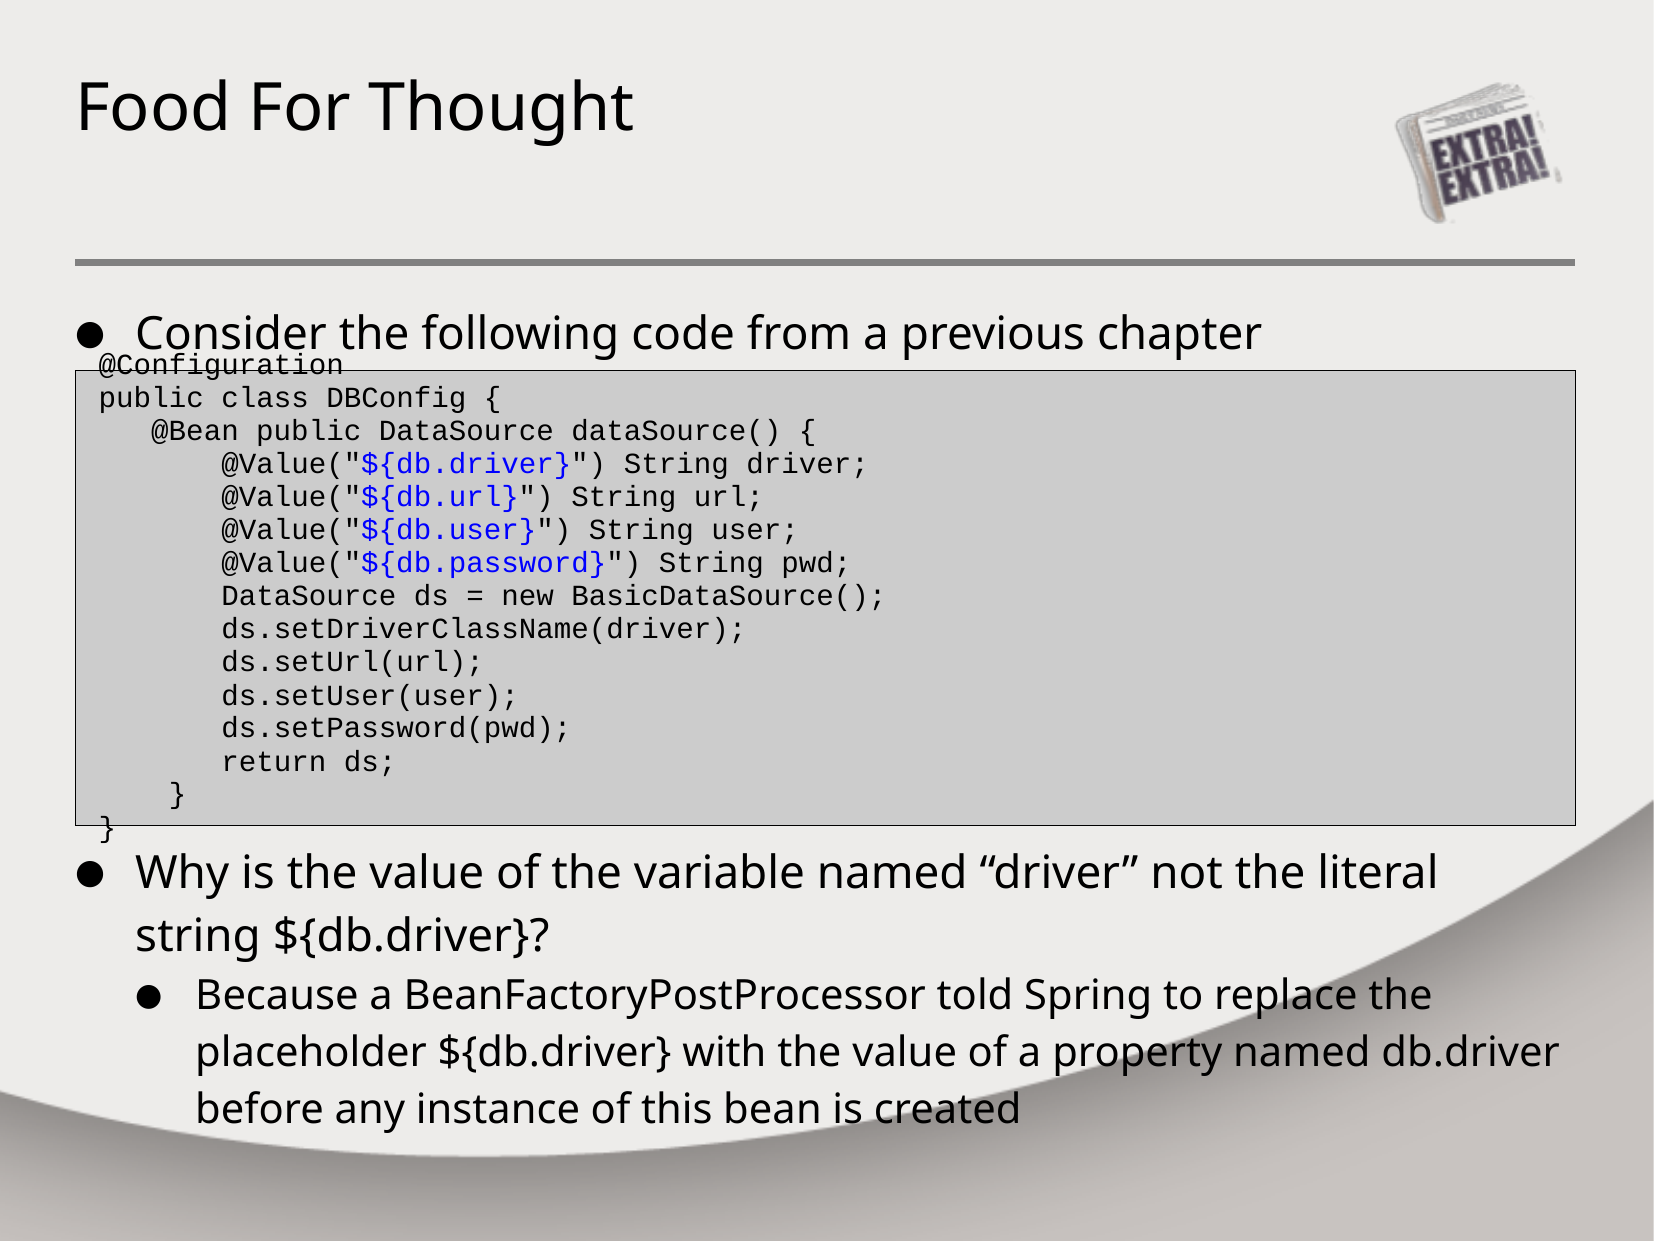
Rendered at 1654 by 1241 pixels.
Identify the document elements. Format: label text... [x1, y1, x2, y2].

list Consider the following code from a previous chapter Why is the value of the variable named “driver” not the literal string ${db.driver}? Because a BeanFactoryPostProcessor told Spring to replace the placeholder ${db.driver} with the value of a property named db.driver before any instance of this bean is created [75, 826, 1576, 1163]
picture [0, 0, 1654, 1241]
text_box @Configuration public class DBConfig { @Bean public DataSource dataSource() { @Value("${db.driver}") String driver; @Value("${db.url}") String url; @Value("${db.user}") String user; @Value("${db.password}") String pwd; DataSource ds = new BasicDataSource(); ds.setDriverClassName(driver); ds.setUrl(url); ds.setUser(user); ds.setPassword(pwd); return ds; } } [75, 370, 1576, 826]
list Consider the following code from a previous chapter Why is the value of the variable named “driver” not the literal string ${db.driver}? Because a BeanFactoryPostProcessor told Spring to replace the placeholder ${db.driver} with the value of a property named db.driver before any instance of this bean is created [75, 300, 1576, 370]
title Food For Thought [75, 75, 1387, 226]
